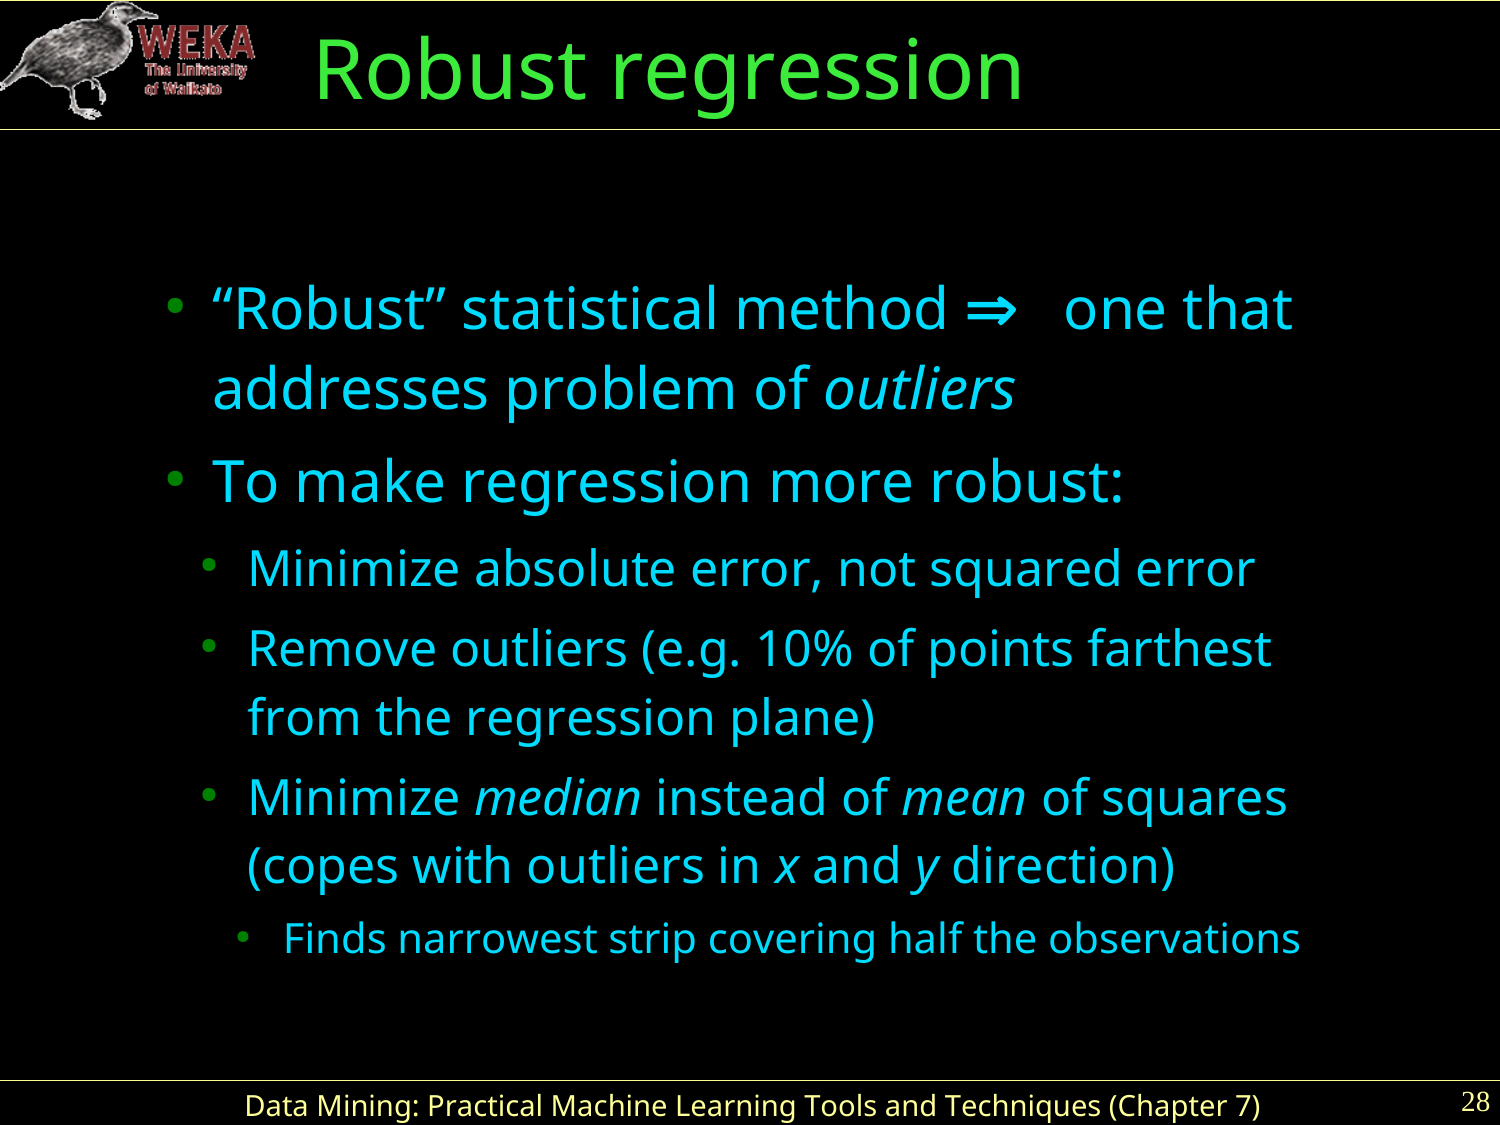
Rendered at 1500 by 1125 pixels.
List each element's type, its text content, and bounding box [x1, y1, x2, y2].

picture [0, 1, 266, 129]
text_box “Robust” statistical method  one that addresses problem of outliers To make regression more robust: Minimize absolute error, not squared error Remove outliers (e.g. 10% of points farthest from the regression plane) Minimize median instead of mean of squares (copes with outliers in x and y direction) Finds narrowest strip covering half the observations [149, 260, 1388, 936]
title Robust regression [297, 0, 1500, 148]
